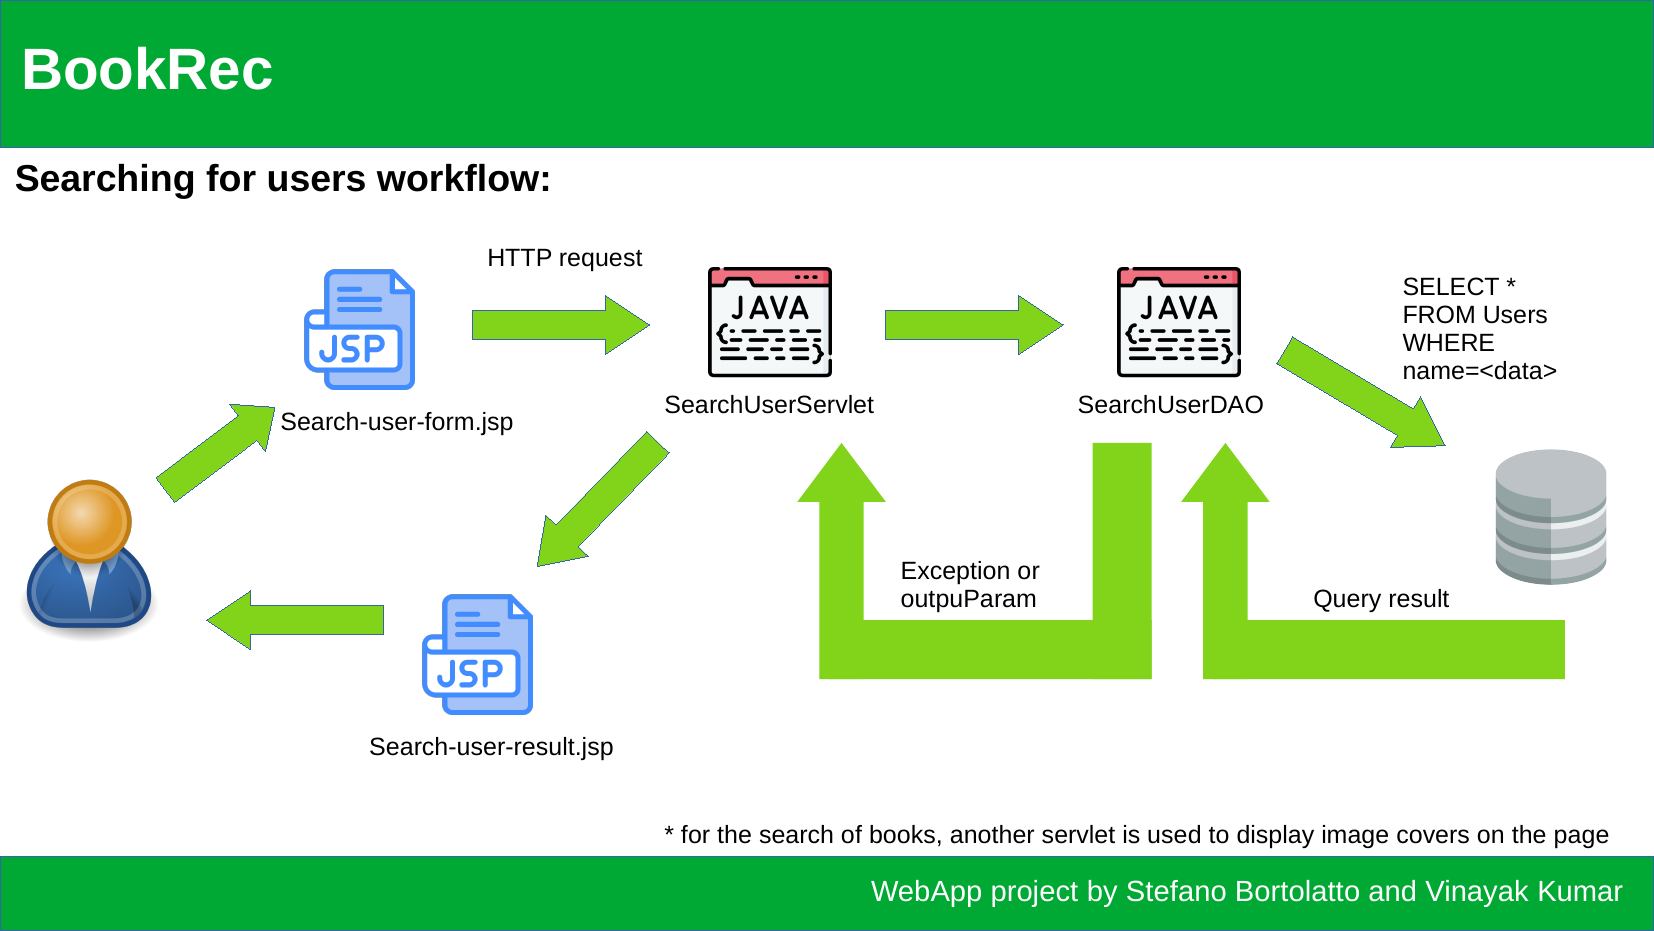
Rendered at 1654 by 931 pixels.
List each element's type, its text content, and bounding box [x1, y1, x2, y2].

picture [413, 590, 542, 719]
text_box SearchUserServlet [649, 383, 916, 443]
text_box Query result [1298, 577, 1477, 621]
text_box [1181, 442, 1565, 680]
text_box [156, 404, 268, 503]
text_box Search-user-result.jsp [354, 724, 650, 768]
text_box Search-user-form.jsp [265, 400, 532, 443]
text_box SELECT * FROM Users WHERE name=<data> [1387, 265, 1595, 393]
text_box [537, 431, 670, 567]
text_box HTTP request [472, 236, 669, 296]
text_box [797, 442, 1152, 680]
text_box [885, 295, 1064, 355]
picture [1477, 443, 1625, 591]
picture [708, 260, 832, 383]
text_box [472, 296, 650, 355]
text_box BookRec [0, 29, 296, 119]
text_box SearchUserDAO [1062, 383, 1300, 427]
text_box [206, 590, 384, 650]
text_box Exception or outpuParam [885, 549, 1063, 621]
picture [295, 265, 424, 395]
text_box Searching for users workflow: [0, 149, 591, 207]
text_box [0, 0, 1654, 148]
text_box * for the search of books, another servlet is used to display image covers on the page [649, 813, 1654, 857]
picture [1117, 260, 1241, 383]
text_box [1276, 336, 1446, 448]
text_box [0, 856, 1654, 931]
picture [0, 472, 178, 650]
text_box WebApp project by Stefano Bortolatto and Vinayak Kumar [856, 867, 1654, 916]
